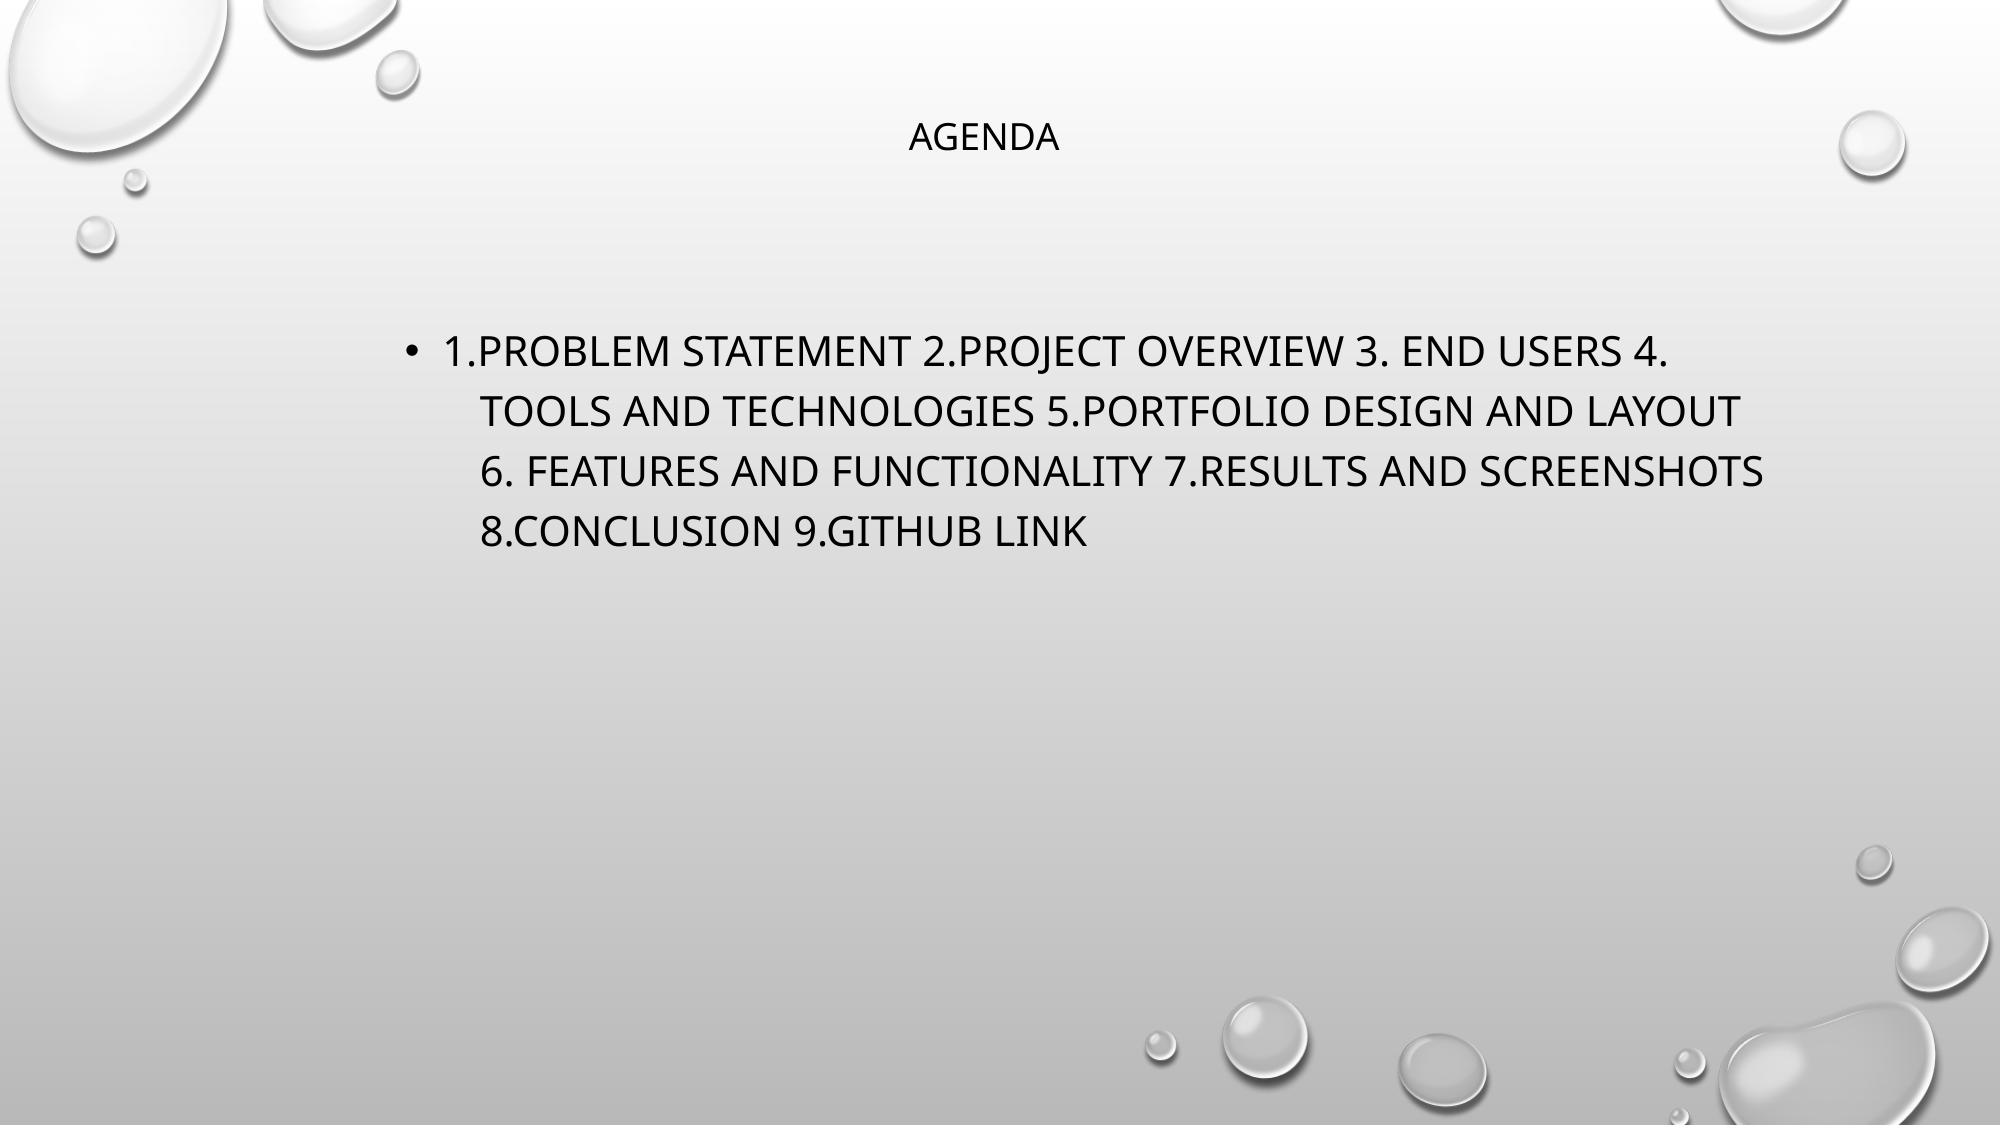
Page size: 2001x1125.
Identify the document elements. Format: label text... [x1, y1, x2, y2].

title Agenda [0, 110, 1969, 167]
list 1.Problem Statement 2.Project Overview 3. End Users 4. Tools and Technologies 5.Portfolio design and Layout 6. Features and Functionality 7.Results and Screenshots 8.Conclusion 9.Github Link [389, 307, 1799, 917]
